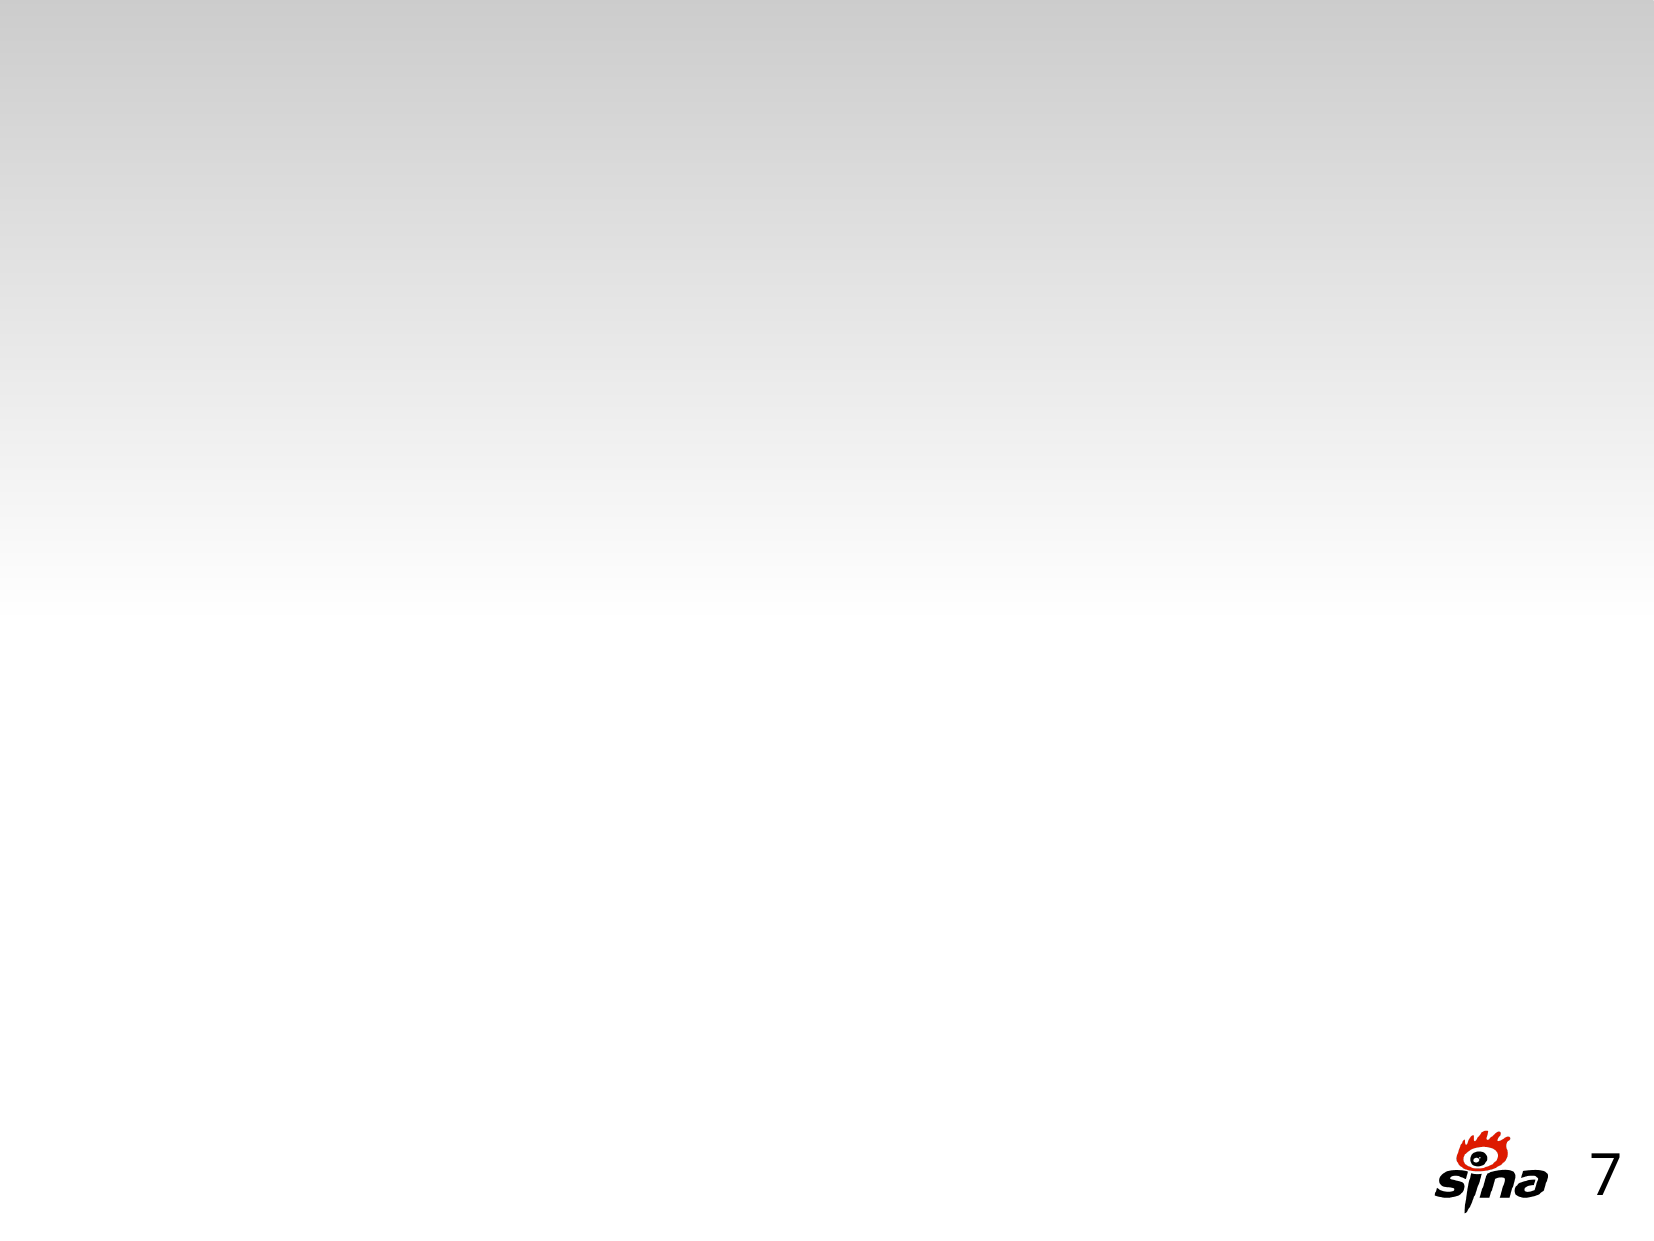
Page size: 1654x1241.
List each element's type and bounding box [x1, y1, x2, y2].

picture [1406, 1087, 1576, 1241]
